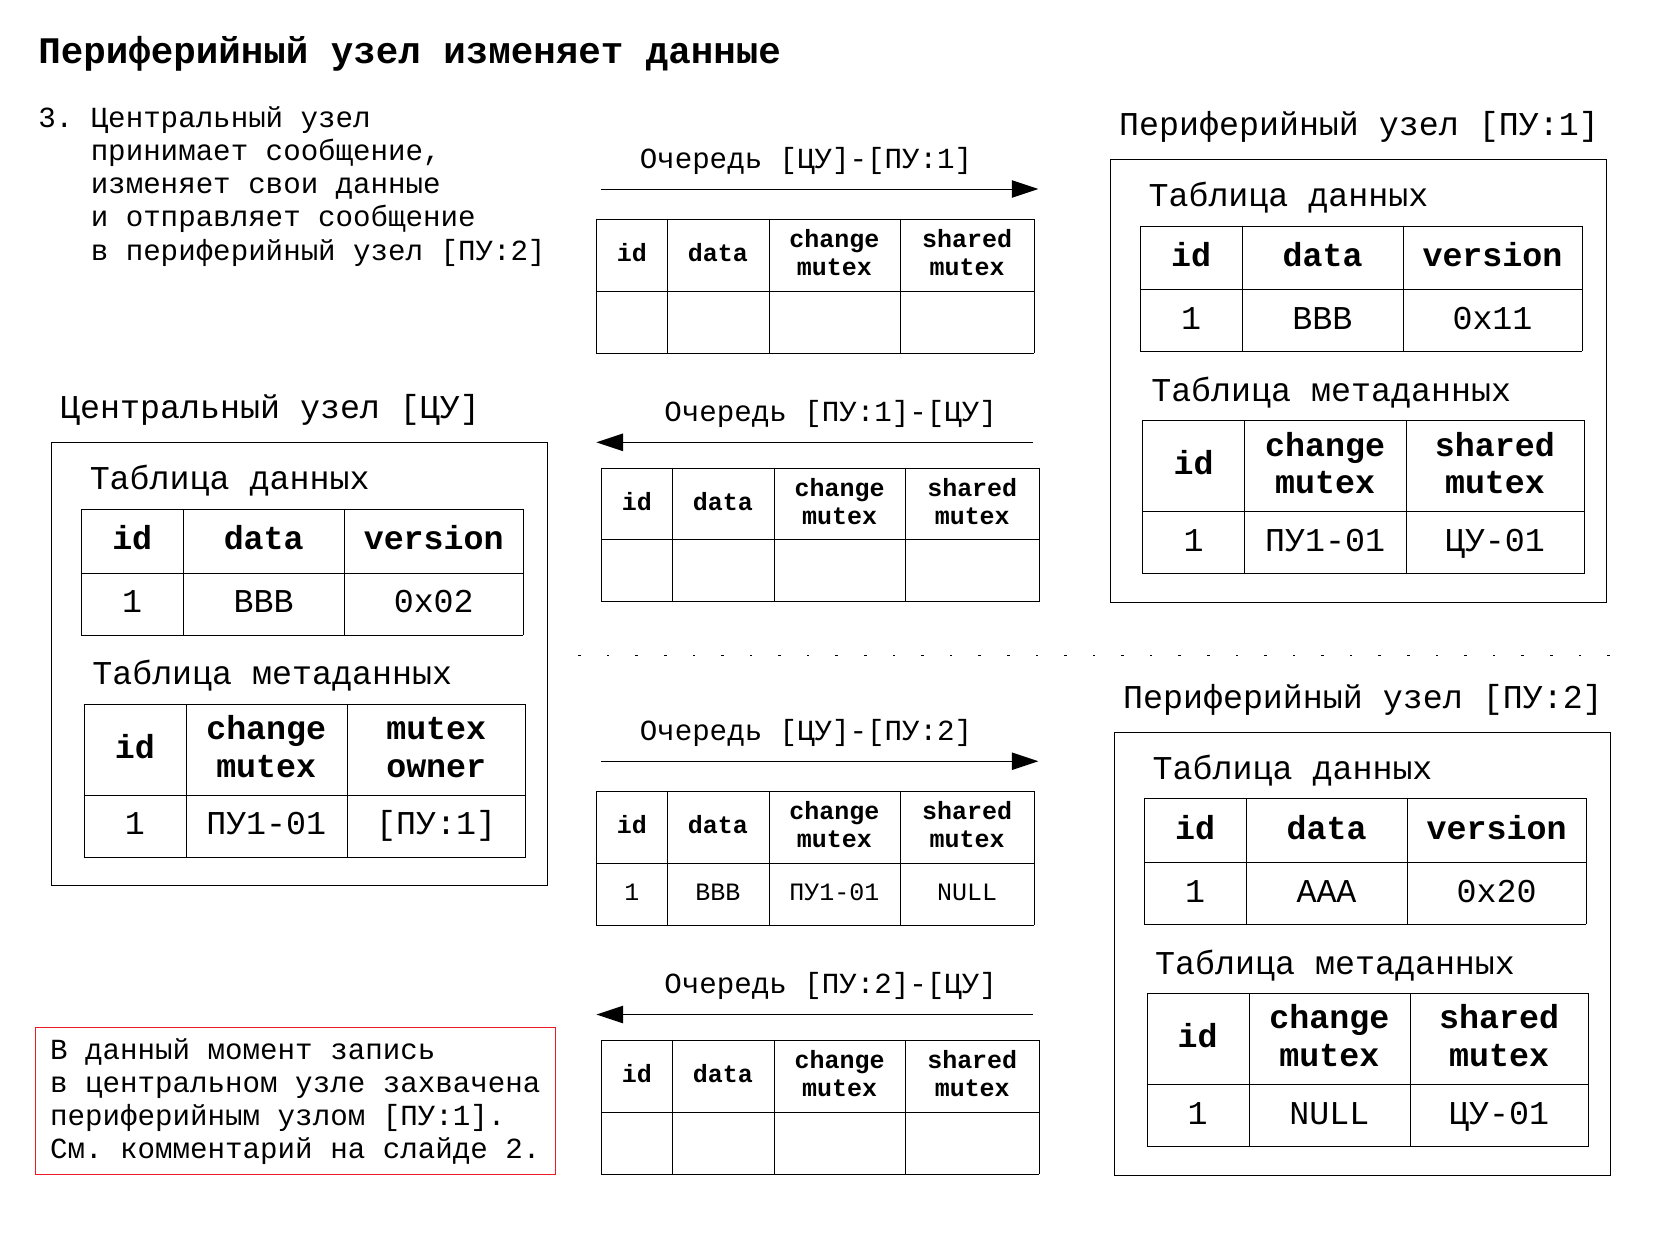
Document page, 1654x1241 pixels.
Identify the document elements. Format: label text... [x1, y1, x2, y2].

table_cell ПУ1-01 [1245, 512, 1406, 573]
table_cell ЦУ-01 [1407, 512, 1584, 573]
table_header id [1143, 421, 1244, 511]
table_cell 1 [1148, 1085, 1249, 1146]
table_cell NULL [1250, 1085, 1410, 1146]
text_box Периферийный узел [ПУ:1] [1104, 100, 1614, 153]
table_cell [775, 1113, 905, 1174]
table_header id [1141, 227, 1242, 289]
table_cell [602, 1113, 672, 1174]
table_header version [345, 510, 523, 573]
table_cell 0x11 [1404, 290, 1582, 351]
text_box Периферийный узел [ПУ:2] [1108, 673, 1619, 726]
table_header data [1247, 799, 1407, 862]
text_box Центральный узел [ЦУ] [45, 383, 556, 437]
table_header shared mutex [901, 792, 1034, 863]
table_cell [770, 292, 900, 353]
table_header change mutex [187, 705, 347, 795]
table_header shared mutex [1411, 994, 1588, 1084]
table_cell 1 [85, 796, 186, 857]
table_header data [673, 469, 774, 539]
table_cell [906, 540, 1039, 601]
text_box [1110, 159, 1607, 603]
table_header id [1148, 994, 1249, 1084]
text_box 3. Центральный узел принимает сообщение, изменяет свои данные и отправляет сообщение в периферийный узел [ПУ:2] [23, 96, 561, 277]
text_box Очередь [ПУ:1]-[ЦУ] [649, 389, 1016, 442]
table_header change mutex [770, 220, 900, 291]
text_box Периферийный узел изменяет данные [23, 25, 796, 83]
table_header id [1145, 799, 1246, 862]
table_header data [673, 1041, 774, 1112]
table_header change mutex [1245, 421, 1406, 511]
text_box Таблица метаданных [1136, 366, 1527, 419]
table_cell 0x20 [1408, 863, 1586, 924]
table_header id [602, 1041, 672, 1112]
table_header id [82, 510, 183, 573]
table_cell [901, 292, 1034, 353]
table_header id [602, 469, 672, 539]
table_header data [184, 510, 344, 573]
text_box Таблица данных [1133, 171, 1444, 224]
table_cell [906, 1113, 1039, 1174]
table_cell AAA [1247, 863, 1407, 924]
table_header change mutex [1250, 994, 1410, 1084]
table_cell 1 [82, 574, 183, 635]
table_cell [ПУ:1] [348, 796, 525, 857]
table_cell BBB [1243, 290, 1403, 351]
table_cell ЦУ-01 [1411, 1085, 1588, 1146]
table_cell BBB [668, 864, 769, 925]
table_cell ПУ1-01 [187, 796, 347, 857]
table_header change mutex [770, 792, 900, 863]
text_box Очередь [ЦУ]-[ПУ:2] [624, 708, 992, 762]
text_box Таблица данных [1137, 744, 1448, 797]
table_header change mutex [775, 469, 905, 539]
table_cell BBB [184, 574, 344, 635]
text_box Таблица метаданных [1140, 938, 1531, 992]
table_header id [597, 220, 667, 291]
table_cell [775, 540, 905, 601]
table_cell NULL [901, 864, 1034, 925]
text_box Очередь [ПУ:2]-[ЦУ] [649, 962, 1016, 1014]
table_header shared mutex [901, 220, 1034, 291]
table_header shared mutex [906, 469, 1039, 539]
text_box В данный момент запись в центральном узле захвачена периферийным узлом [ПУ:1]. См. комментарий на слайде 2. [35, 1027, 556, 1175]
text_box Таблица данных [75, 454, 385, 508]
table_cell [597, 292, 667, 353]
table_header shared mutex [1407, 421, 1584, 511]
table_header version [1408, 799, 1586, 862]
table_header data [1243, 227, 1403, 289]
table_header shared mutex [906, 1041, 1039, 1112]
table_header mutex owner [348, 705, 525, 795]
text_box [51, 442, 548, 886]
table_header id [597, 792, 667, 863]
table_cell 0x02 [345, 574, 523, 635]
table_cell 1 [597, 864, 667, 925]
table_cell 1 [1145, 863, 1246, 924]
text_box Очередь [ЦУ]-[ПУ:1] [624, 136, 992, 189]
table_header id [85, 705, 186, 795]
table_cell ПУ1-01 [770, 864, 900, 925]
table_cell [668, 292, 769, 353]
table_cell 1 [1141, 290, 1242, 351]
table_cell 1 [1143, 512, 1244, 573]
text_box Таблица метаданных [77, 649, 468, 703]
table_cell [602, 540, 672, 601]
table_cell [673, 540, 774, 601]
table_header version [1404, 227, 1582, 289]
table_header change mutex [775, 1041, 905, 1112]
table_header data [668, 792, 769, 863]
table_cell [673, 1113, 774, 1174]
table_header data [668, 220, 769, 291]
text_box [1114, 732, 1611, 1176]
